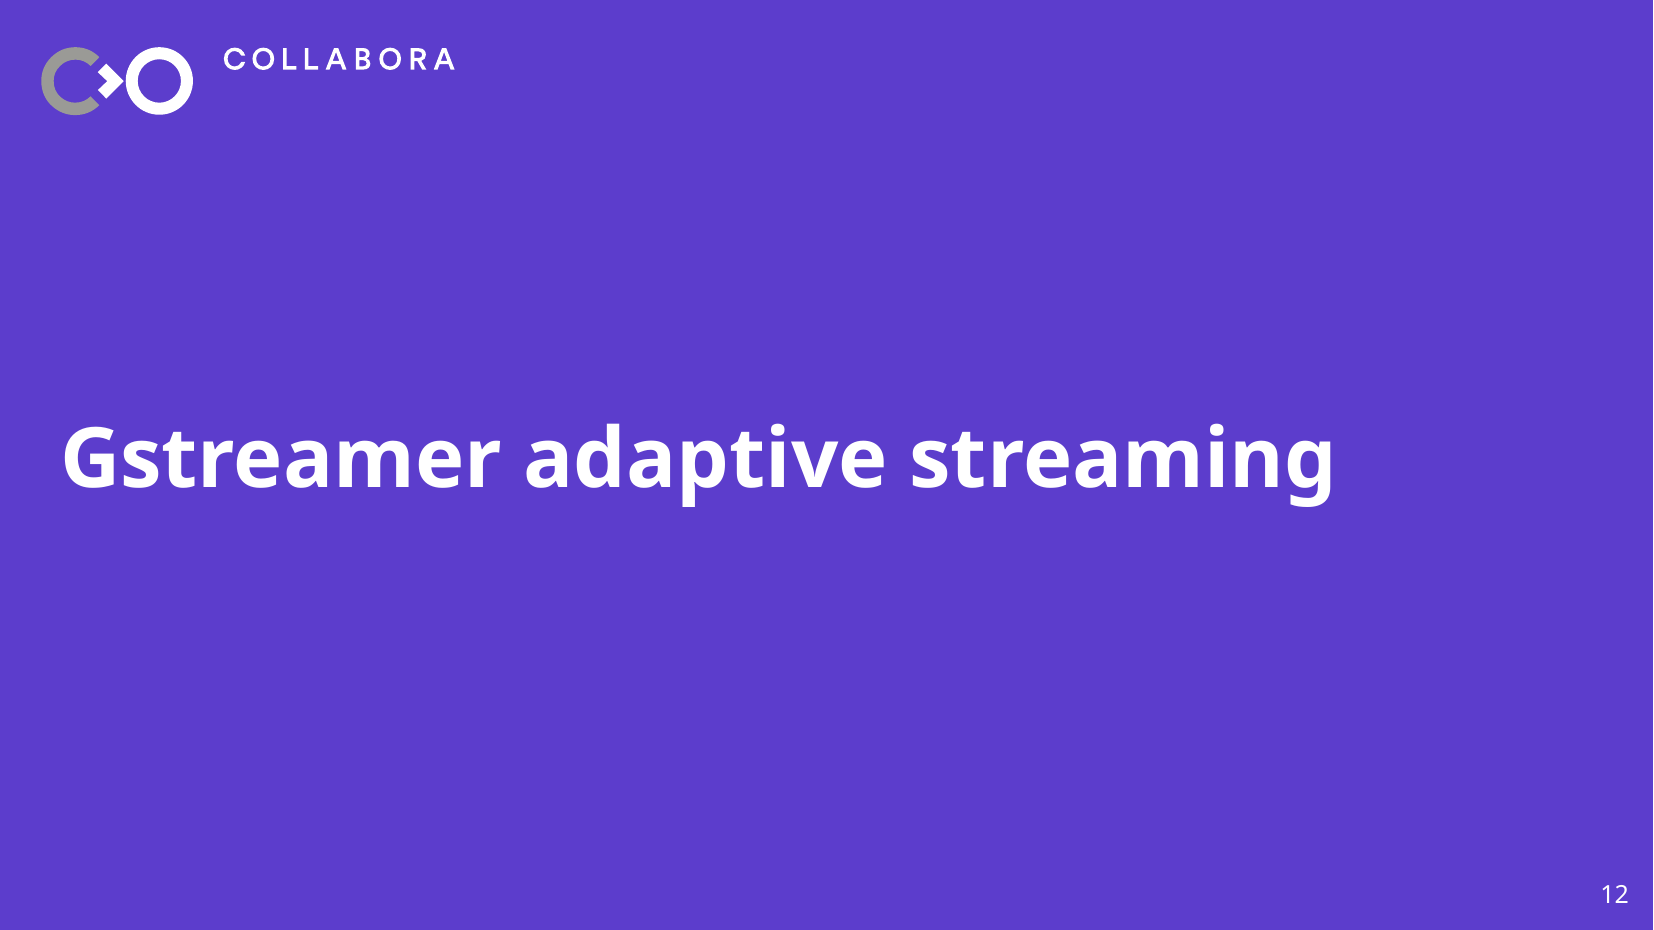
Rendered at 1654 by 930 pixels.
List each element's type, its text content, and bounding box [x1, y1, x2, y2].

title Gstreamer adaptive streaming [60, 344, 1636, 680]
